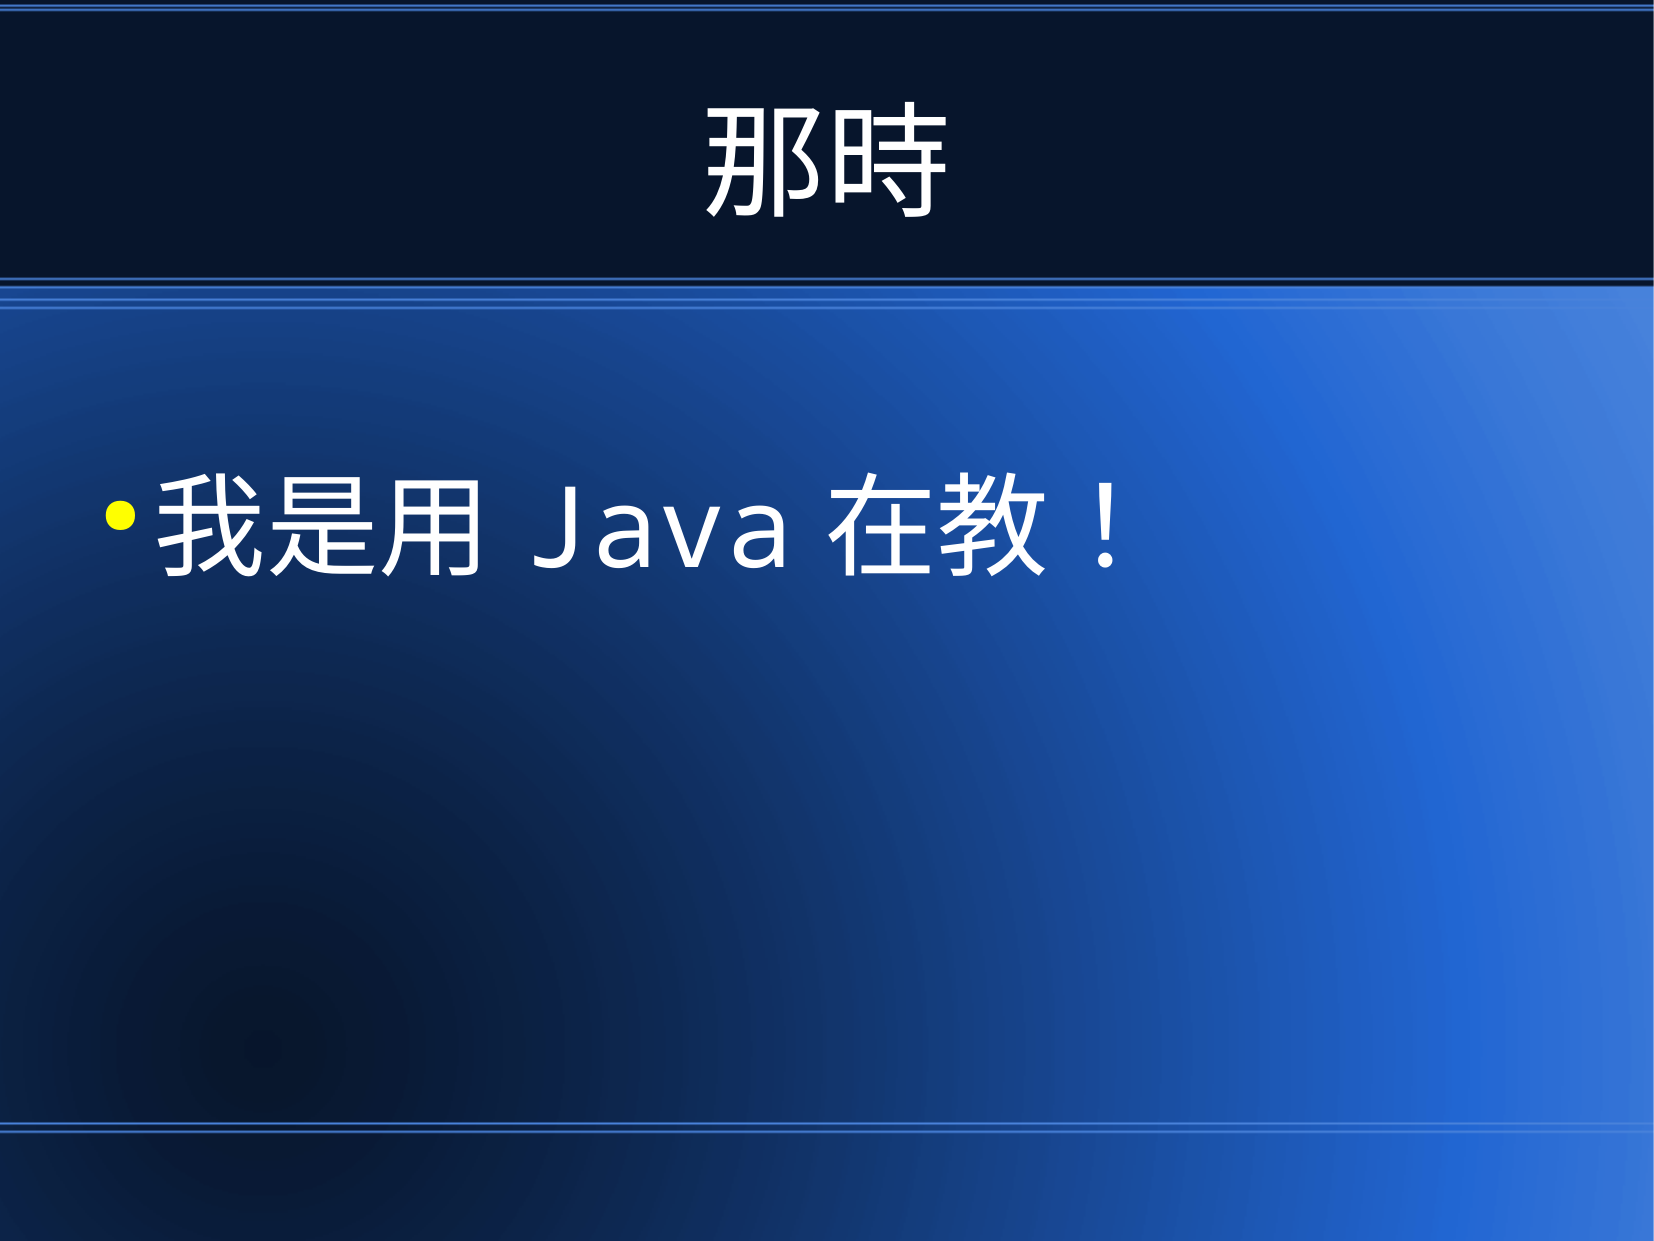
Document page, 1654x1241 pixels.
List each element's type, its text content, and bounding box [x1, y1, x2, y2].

list 我是用Java在教！ [82, 355, 1571, 1241]
picture [0, 0, 1654, 1241]
title 那時 [82, 49, 1571, 257]
